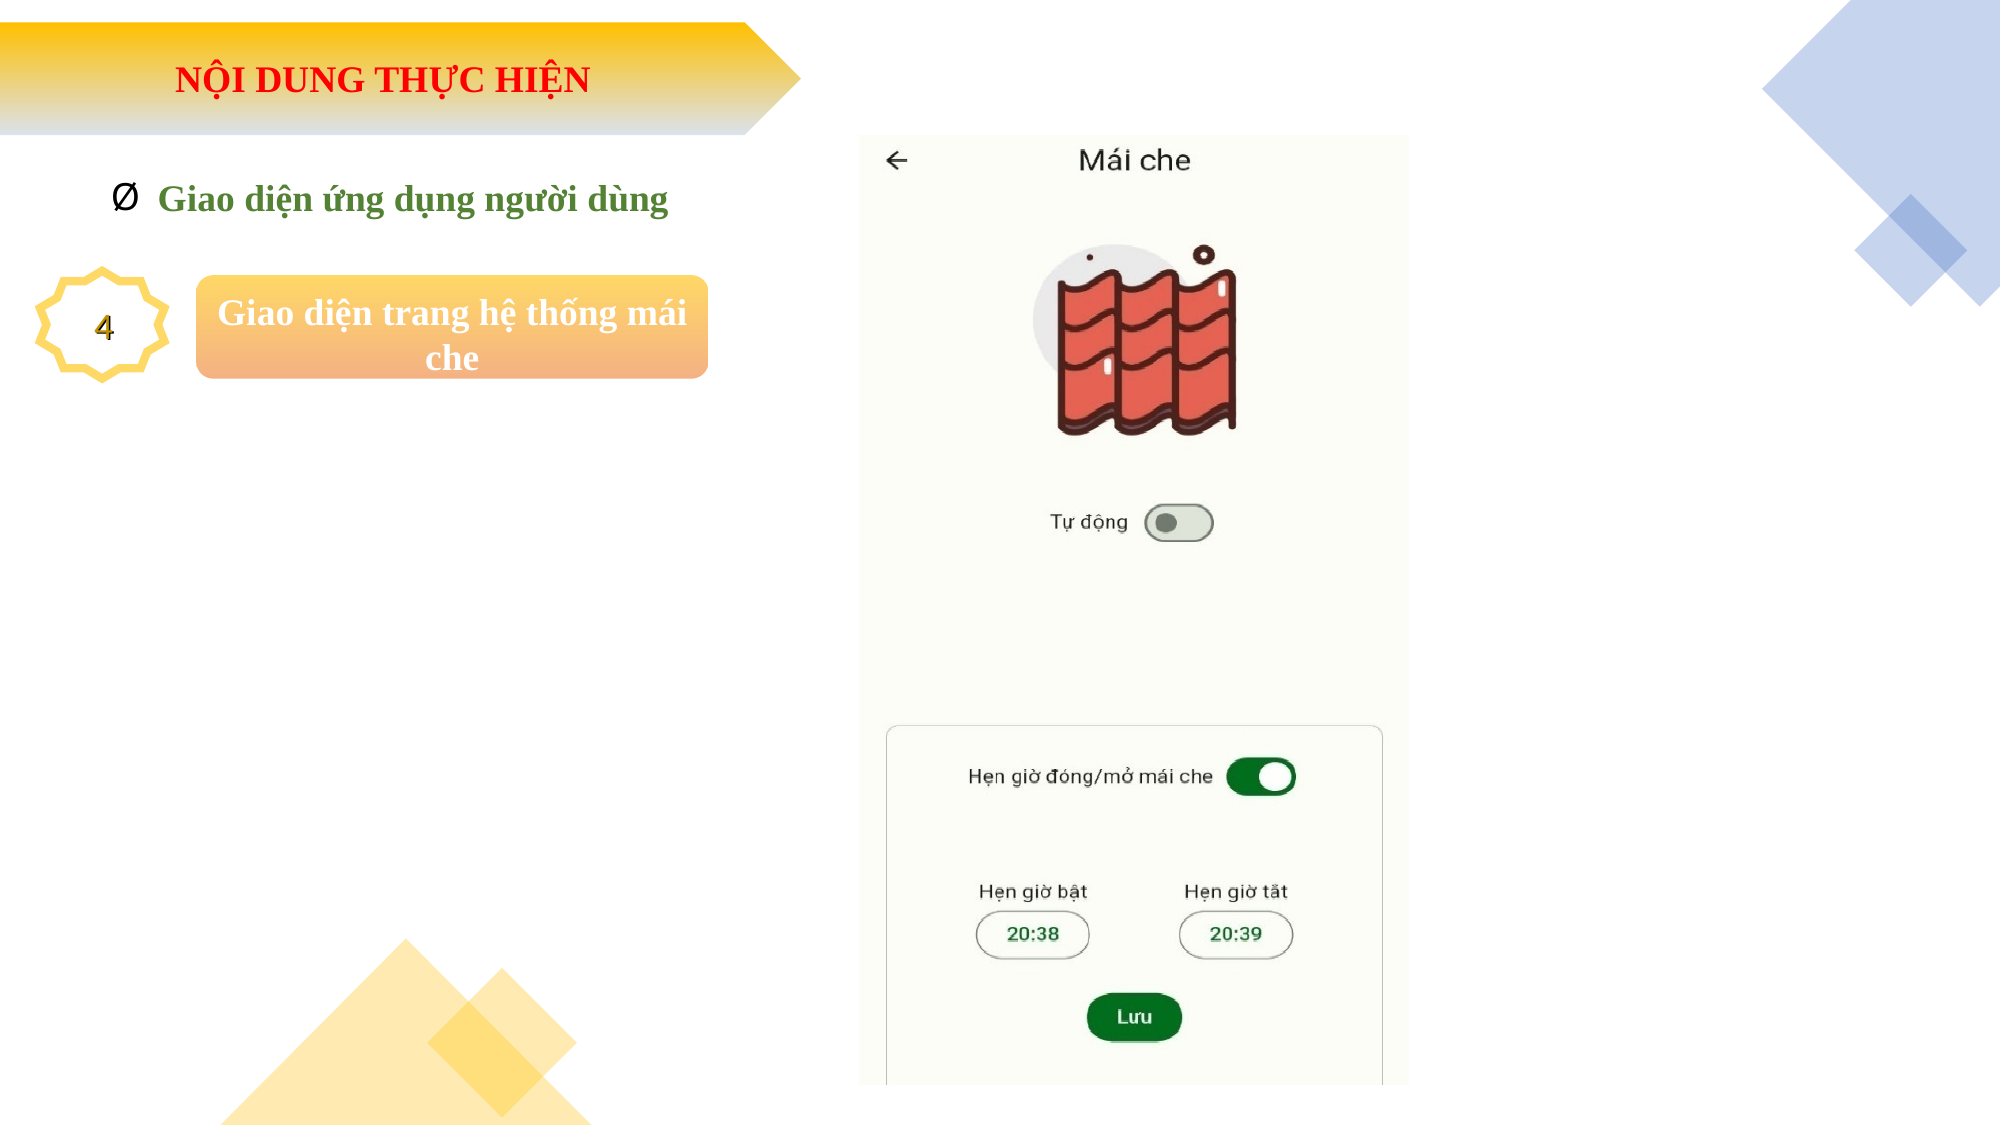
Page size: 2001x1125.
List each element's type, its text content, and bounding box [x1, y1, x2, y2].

text_box [220, 938, 592, 1125]
text_box 4 [79, 294, 140, 355]
text_box [1761, 0, 2000, 307]
text_box NỘI DUNG THỰC HIỆN [30, 47, 736, 109]
text_box Giao diện ứng dụng người dùng [95, 166, 690, 227]
picture [859, 135, 1409, 1085]
text_box [0, 22, 802, 136]
text_box Giao diện trang hệ thống mái che [196, 275, 709, 379]
